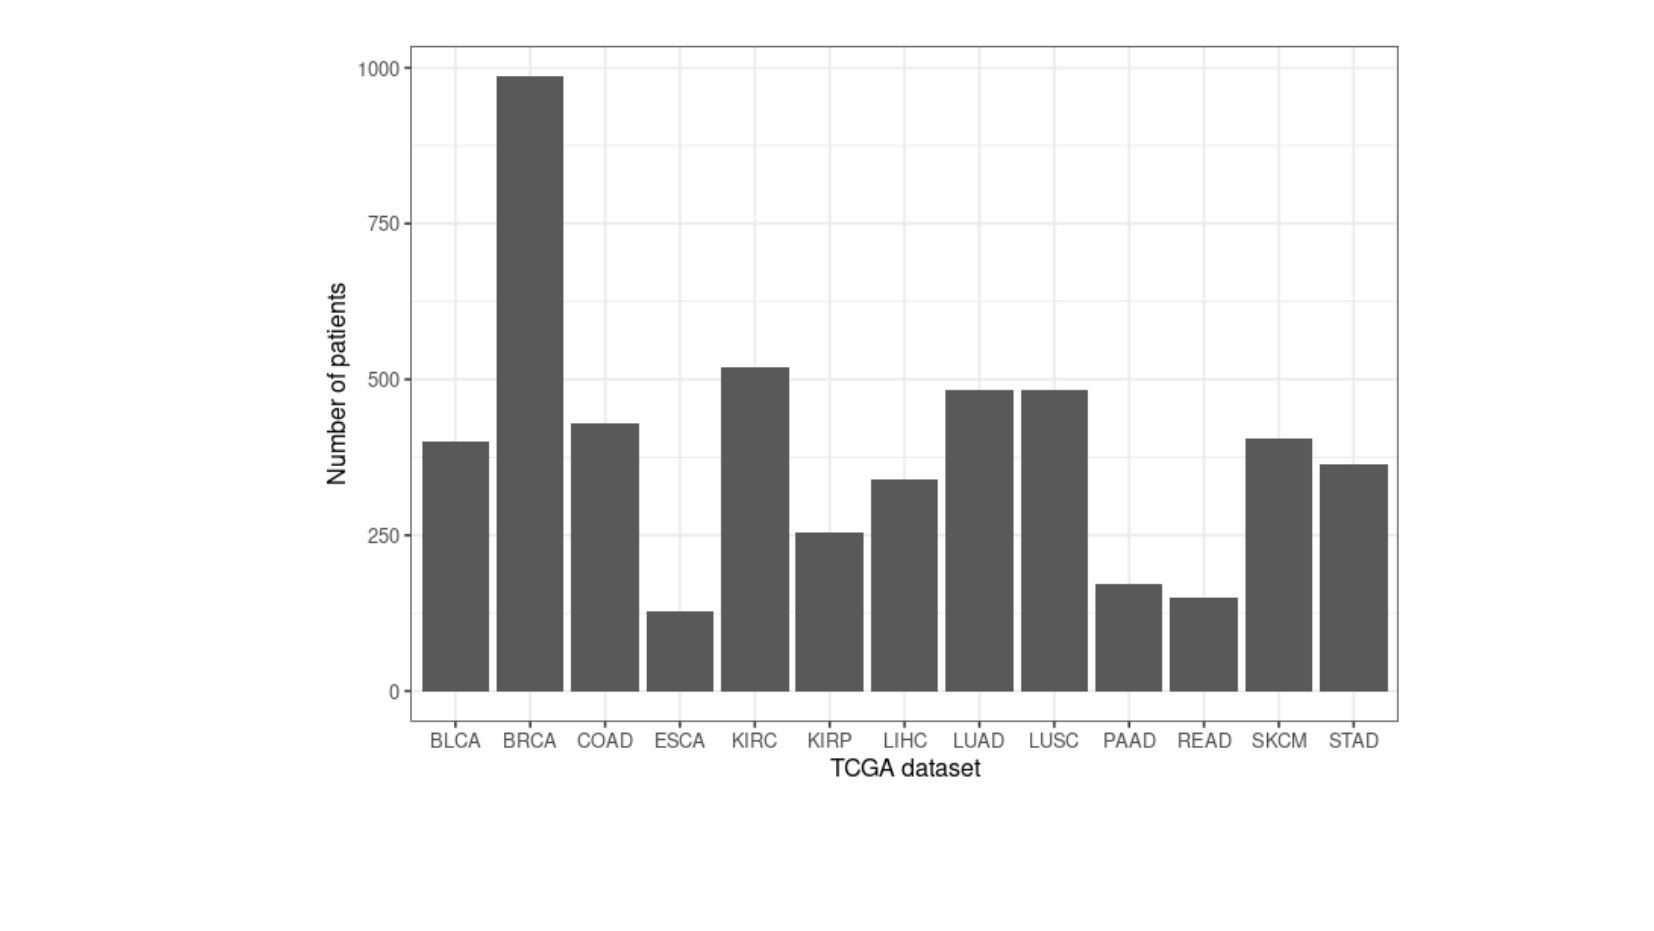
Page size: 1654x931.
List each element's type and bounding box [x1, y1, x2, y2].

picture [315, 34, 1411, 796]
